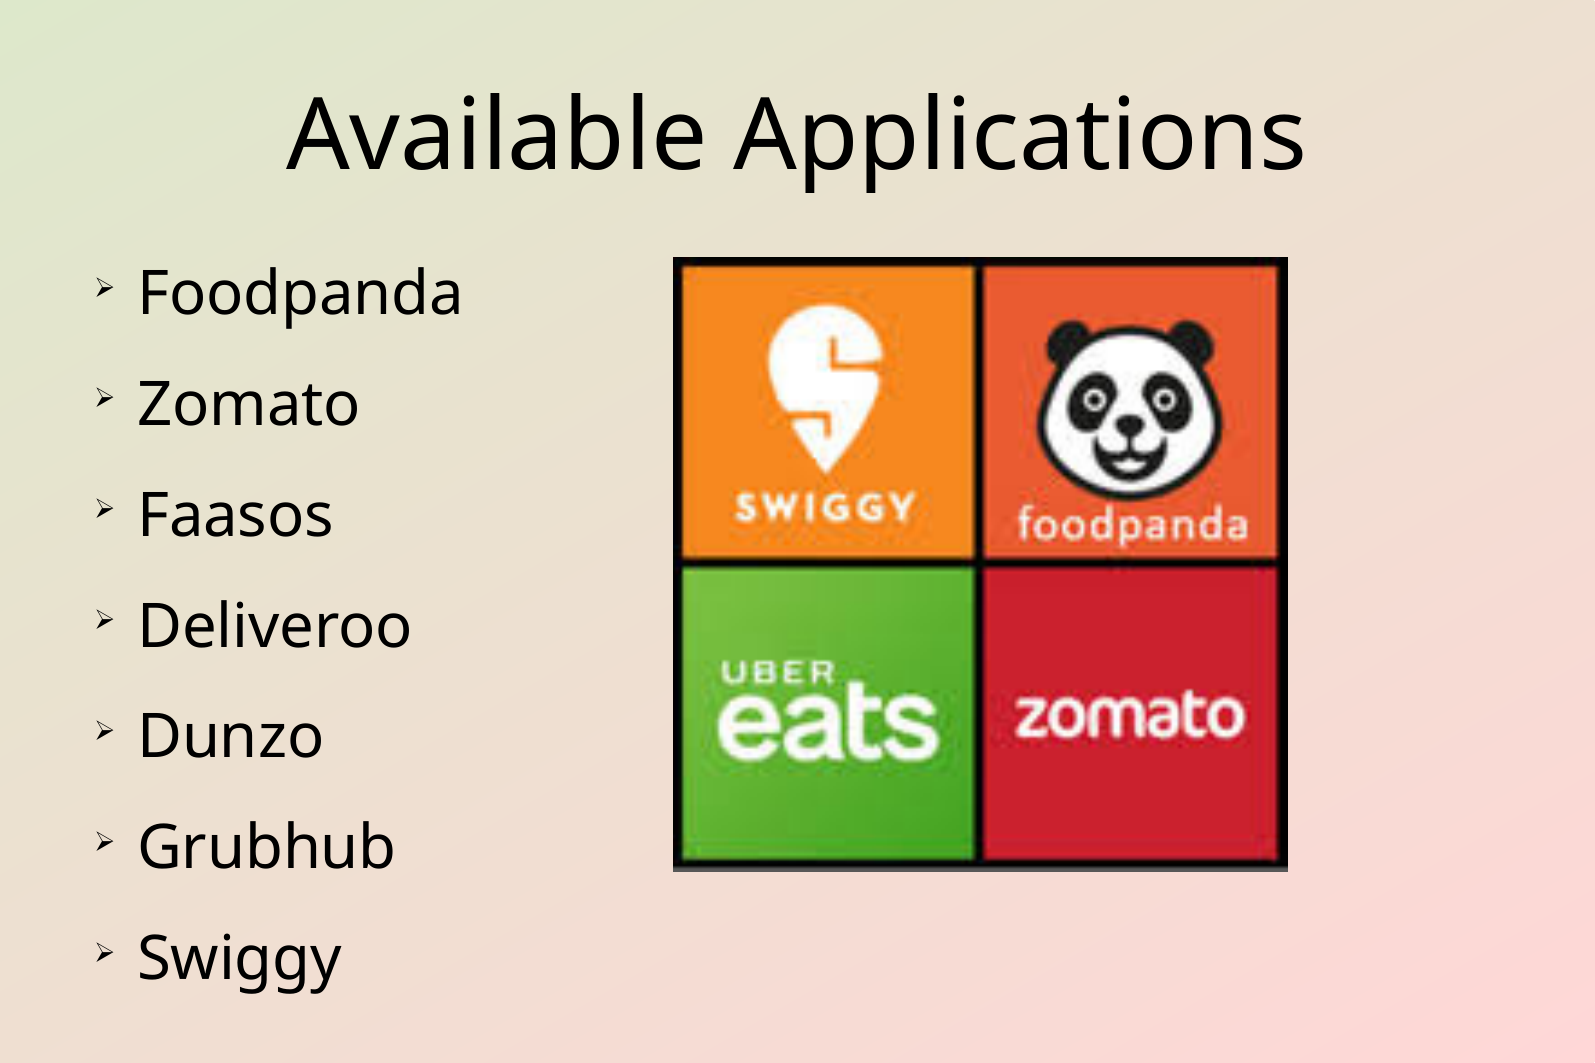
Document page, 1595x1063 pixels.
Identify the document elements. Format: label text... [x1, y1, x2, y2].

title Available Applications [79, 42, 1515, 220]
list Foodpanda Zomato Faasos Deliveroo Dunzo Grubhub Swiggy [79, 248, 1515, 1004]
picture [673, 257, 1288, 872]
